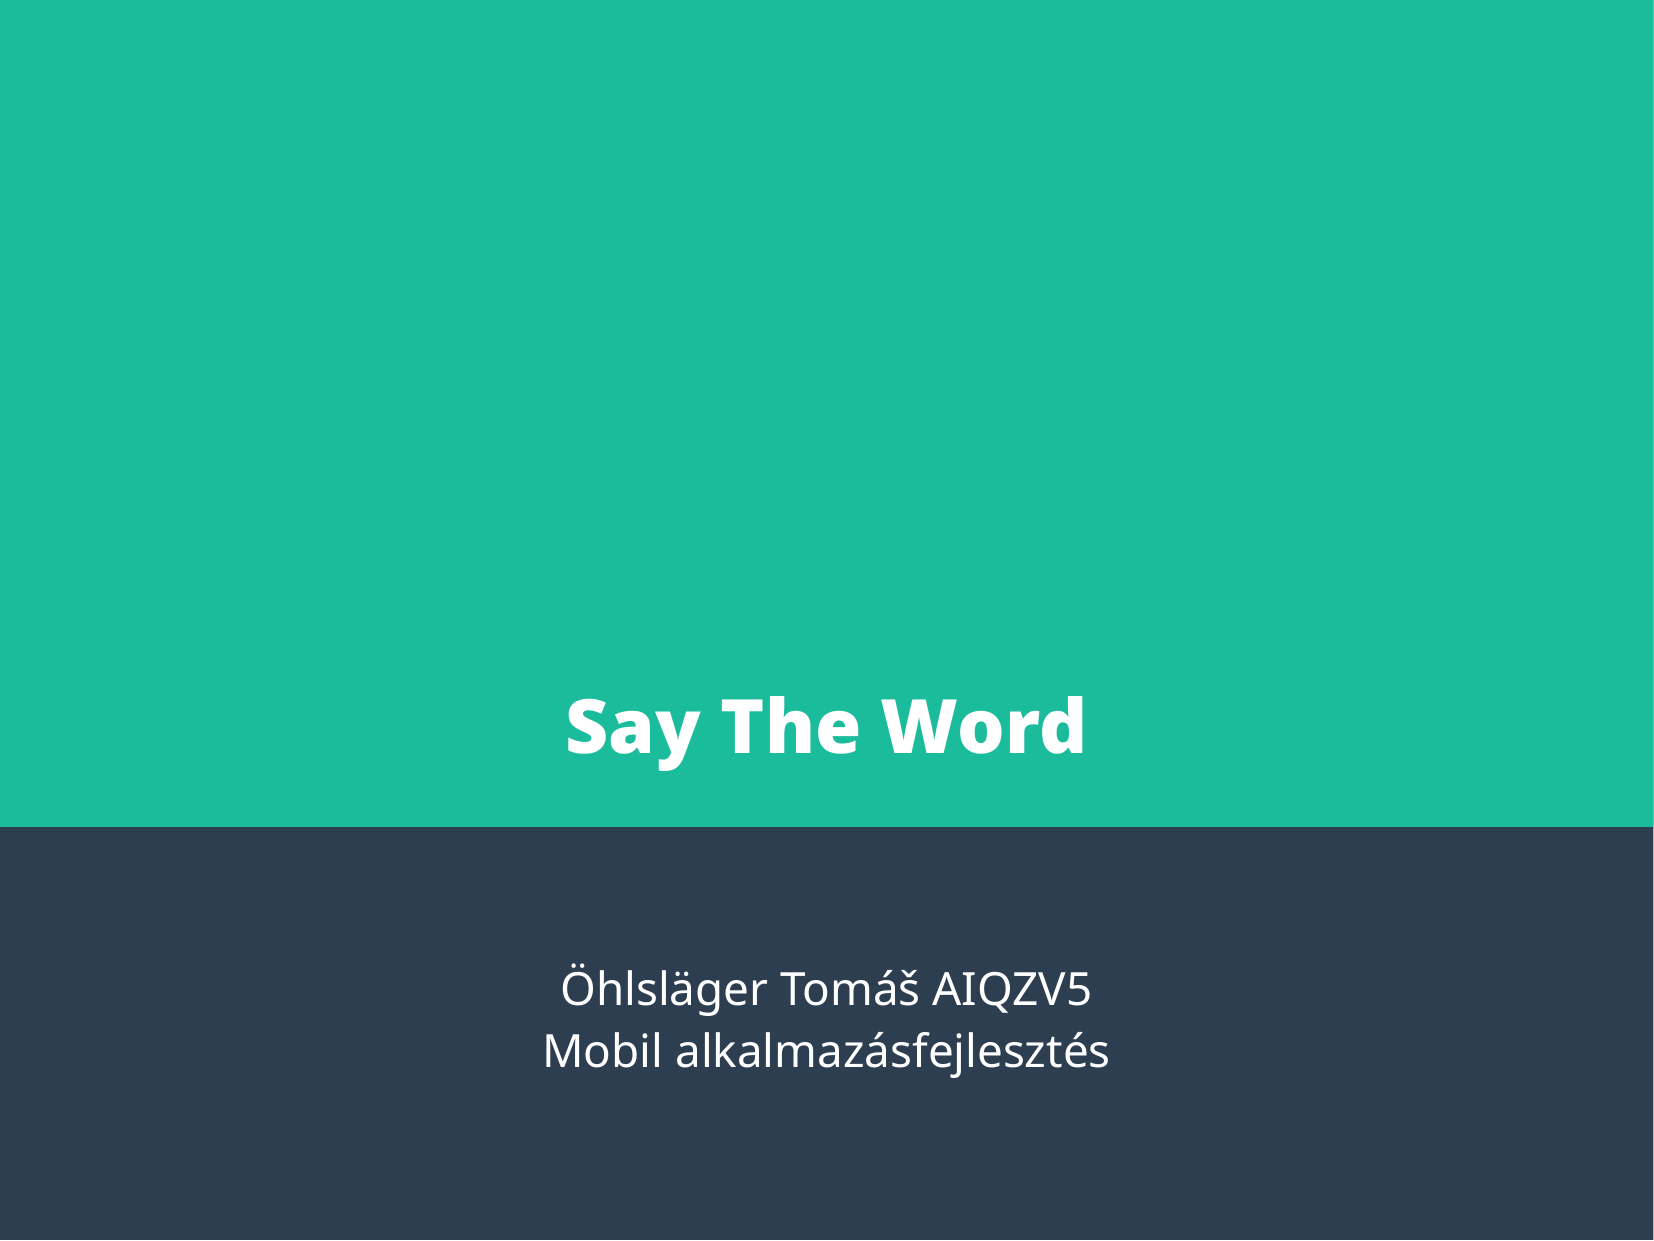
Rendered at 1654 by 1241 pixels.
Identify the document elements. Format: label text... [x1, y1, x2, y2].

title Say The Word [59, 620, 1595, 778]
subtitle Öhlsläger Tomáš AIQZV5 Mobil alkalmazásfejlesztés [59, 856, 1595, 1182]
